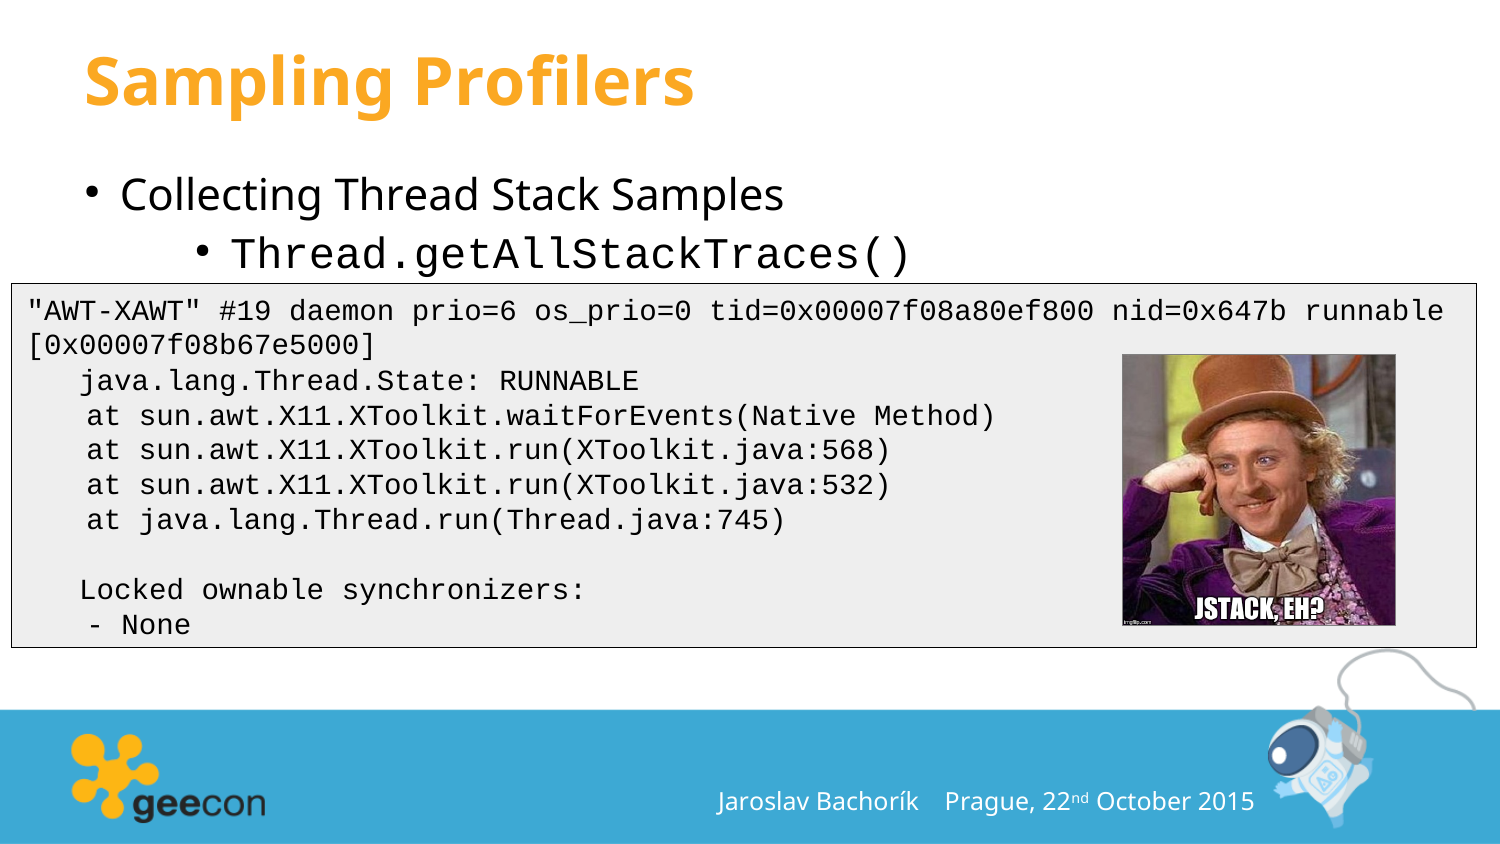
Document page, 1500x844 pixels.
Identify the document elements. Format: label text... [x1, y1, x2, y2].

title Sampling Profilers [75, 33, 1426, 161]
picture [0, 0, 1500, 844]
text_box Jaroslav Bachorík Prague, 22nd October 2015 [442, 778, 1270, 824]
list Collecting Thread Stack Samples Thread.getAllStackTraces() [75, 161, 1426, 283]
text_box "AWT-XAWT" #19 daemon prio=6 os_prio=0 tid=0x00007f08a80ef800 nid=0x647b runnable [0x00007f08b67e5000] java.lang.Thread.State: RUNNABLE at sun.awt.X11.XToolkit.waitForEvents(Native Method) at sun.awt.X11.XToolkit.run(XToolkit.java:568) at sun.awt.X11.XToolkit.run(XToolkit.java:532) at java.lang.Thread.run(Thread.java:745) Locked ownable synchronizers: - None [11, 283, 1477, 648]
